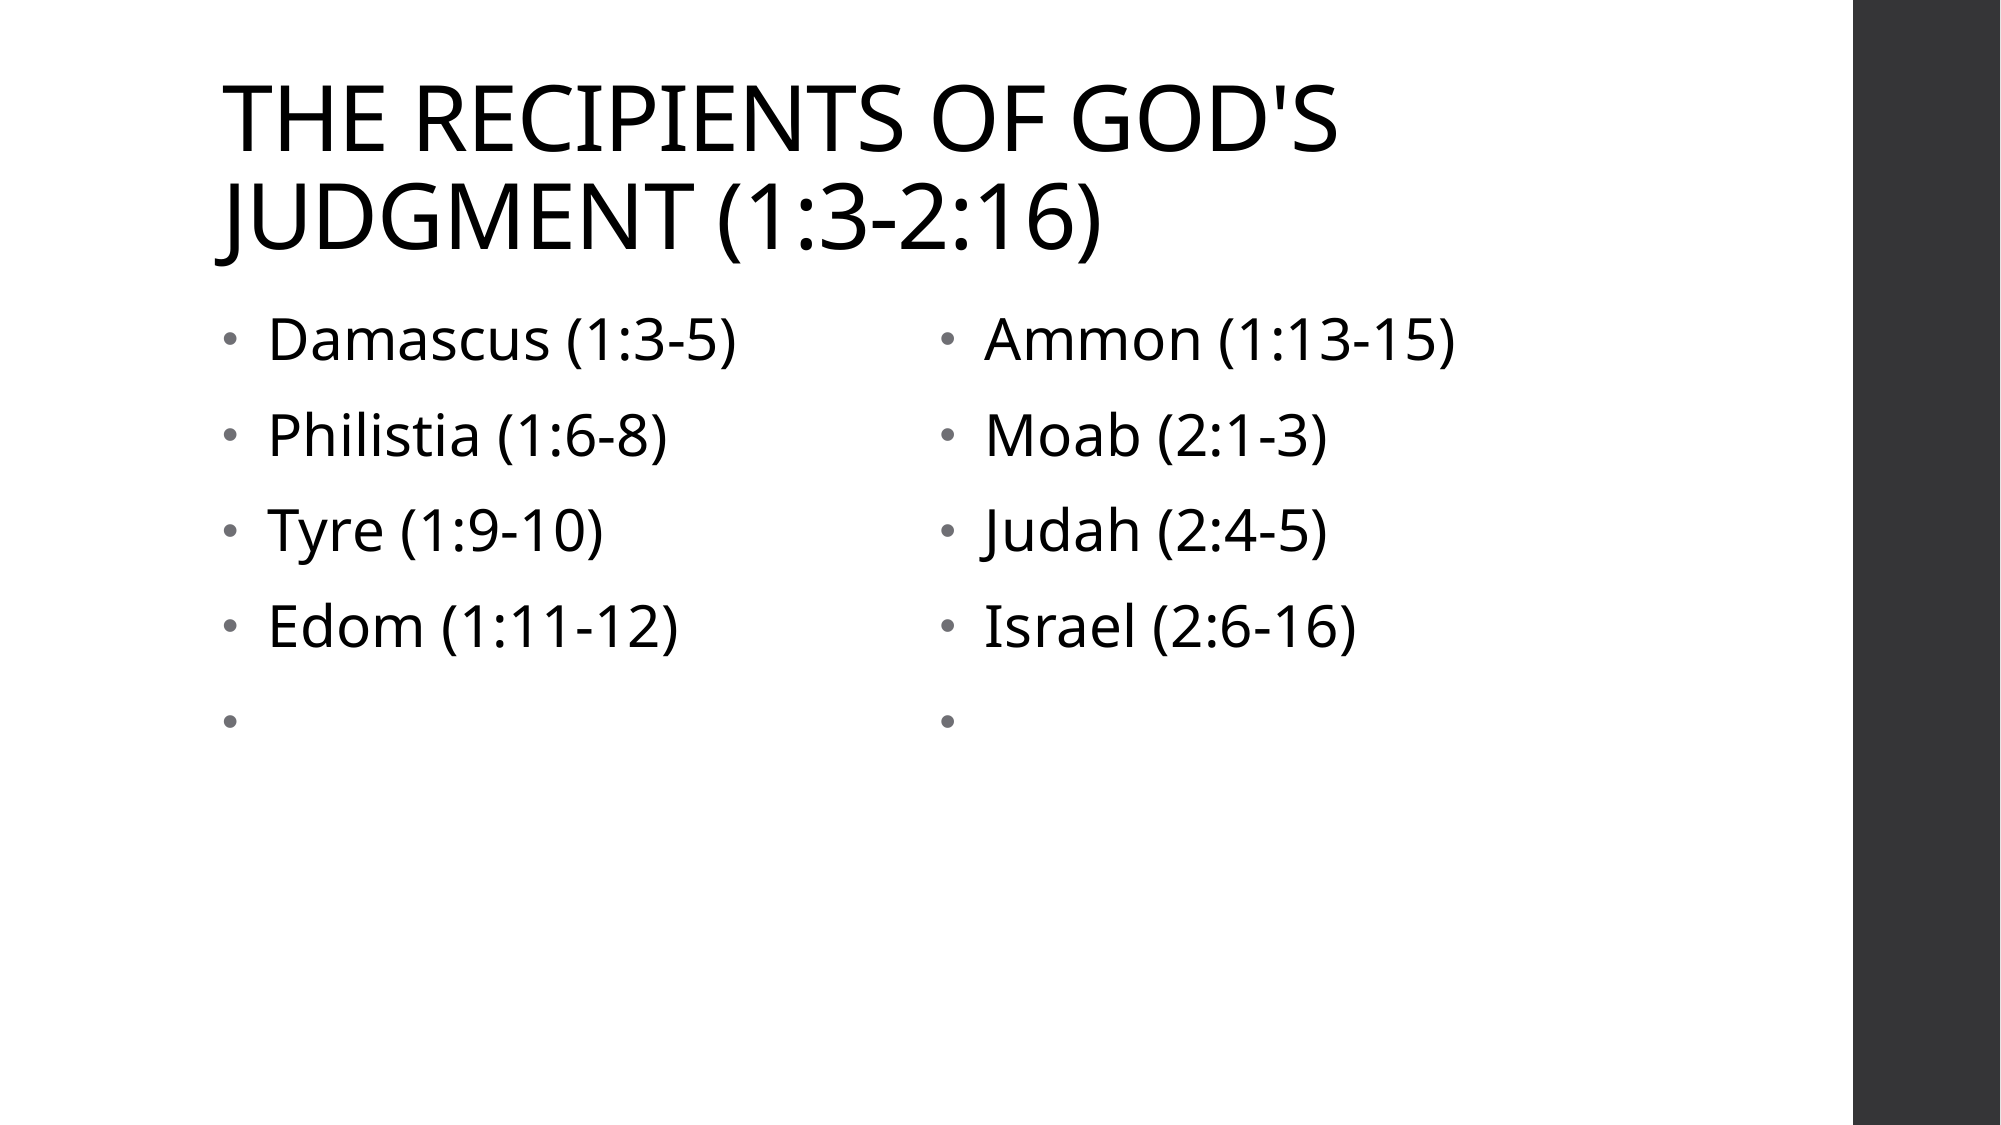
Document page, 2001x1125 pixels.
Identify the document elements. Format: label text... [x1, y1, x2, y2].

title THE RECIPIENTS OF GOD'S JUDGMENT (1:3-2:16) [206, 60, 1797, 278]
list Damascus (1:3-5) Philistia (1:6-8) Tyre (1:9-10) Edom (1:11-12) [207, 299, 900, 1014]
list Ammon (1:13-15) Moab (2:1-3) Judah (2:4-5) Israel (2:6-16) [924, 299, 1617, 1014]
